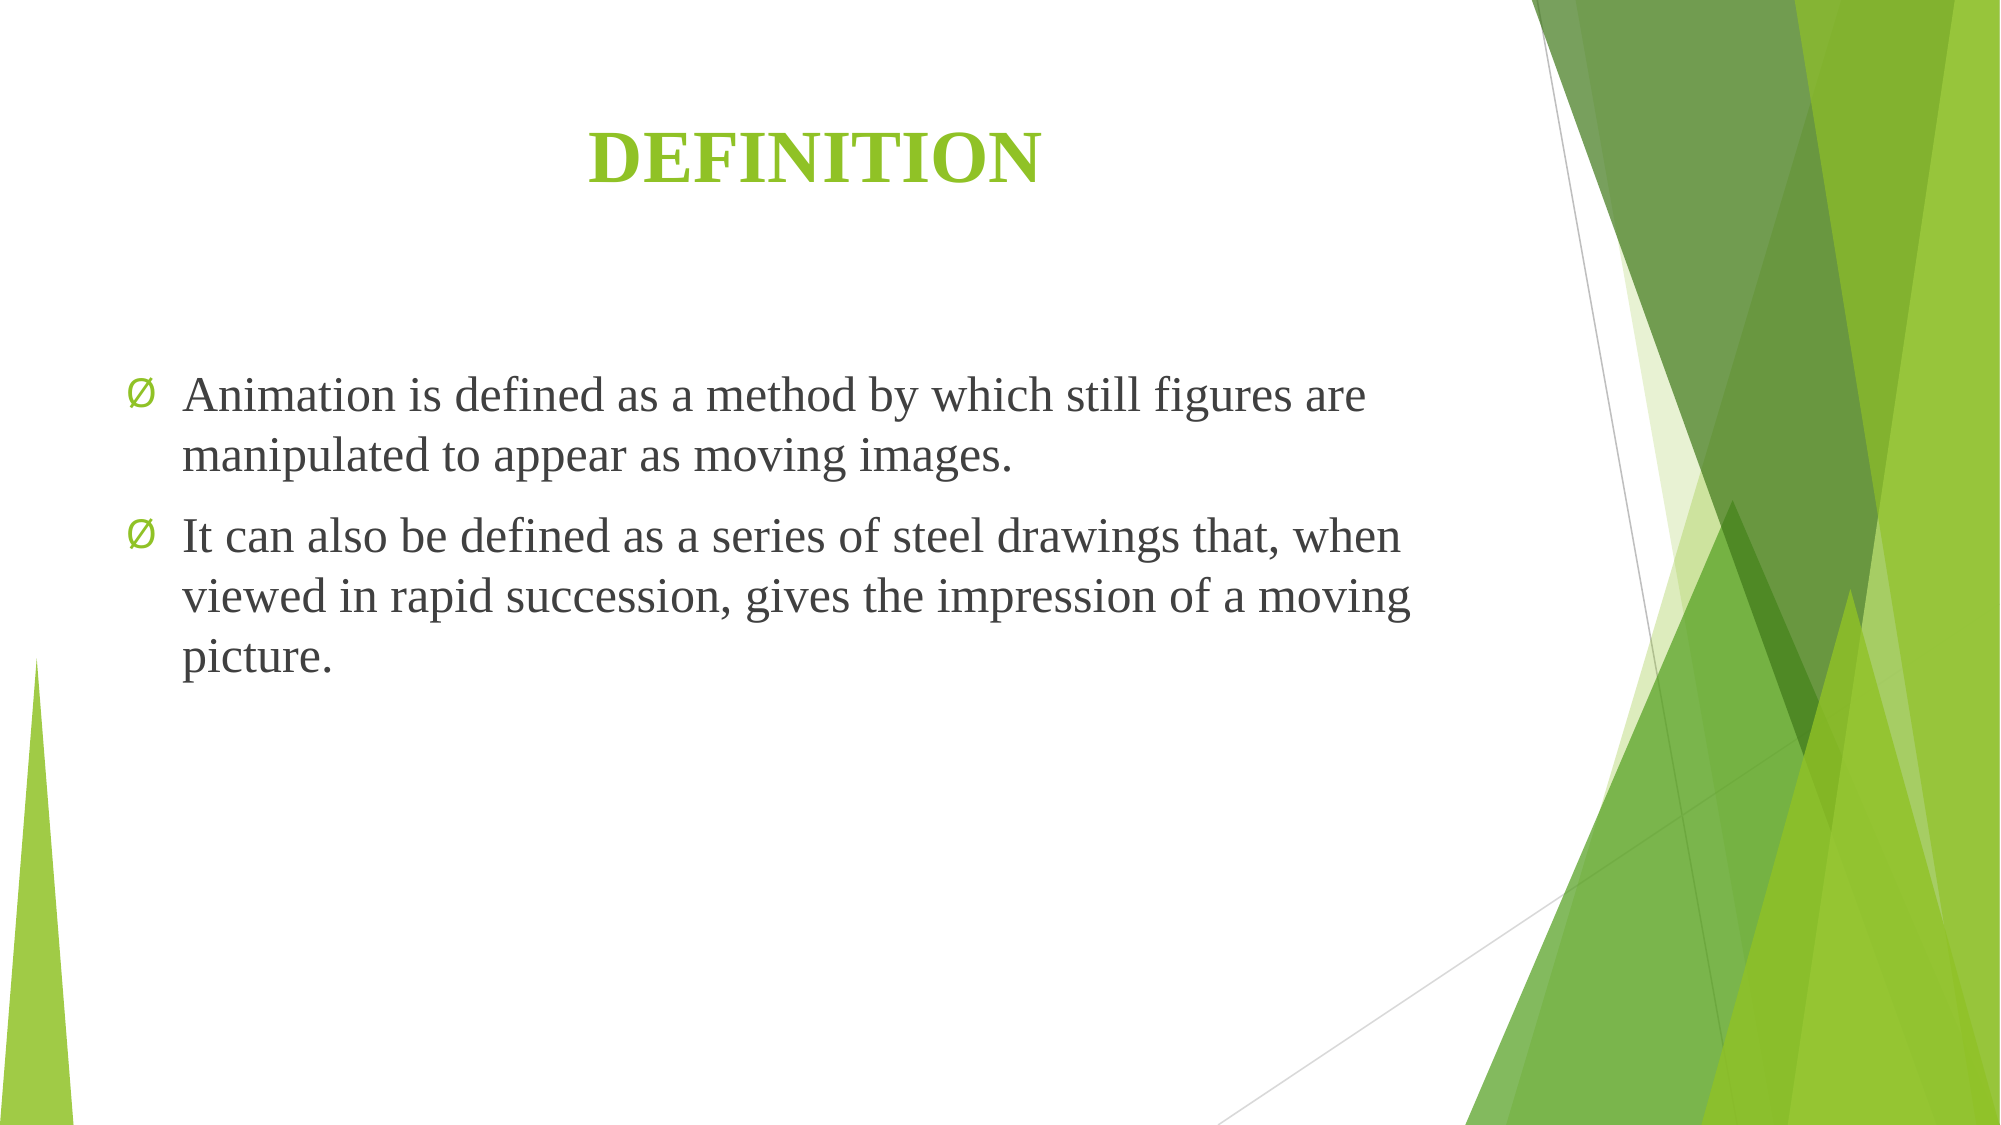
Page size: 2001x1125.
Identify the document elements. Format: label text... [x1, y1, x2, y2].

list Animation is defined as a method by which still figures are manipulated to appear as moving images. It can also be defined as a series of steel drawings that, when viewed in rapid succession, gives the impression of a moving picture. [111, 354, 1522, 992]
title DEFINITION [111, 99, 1522, 317]
